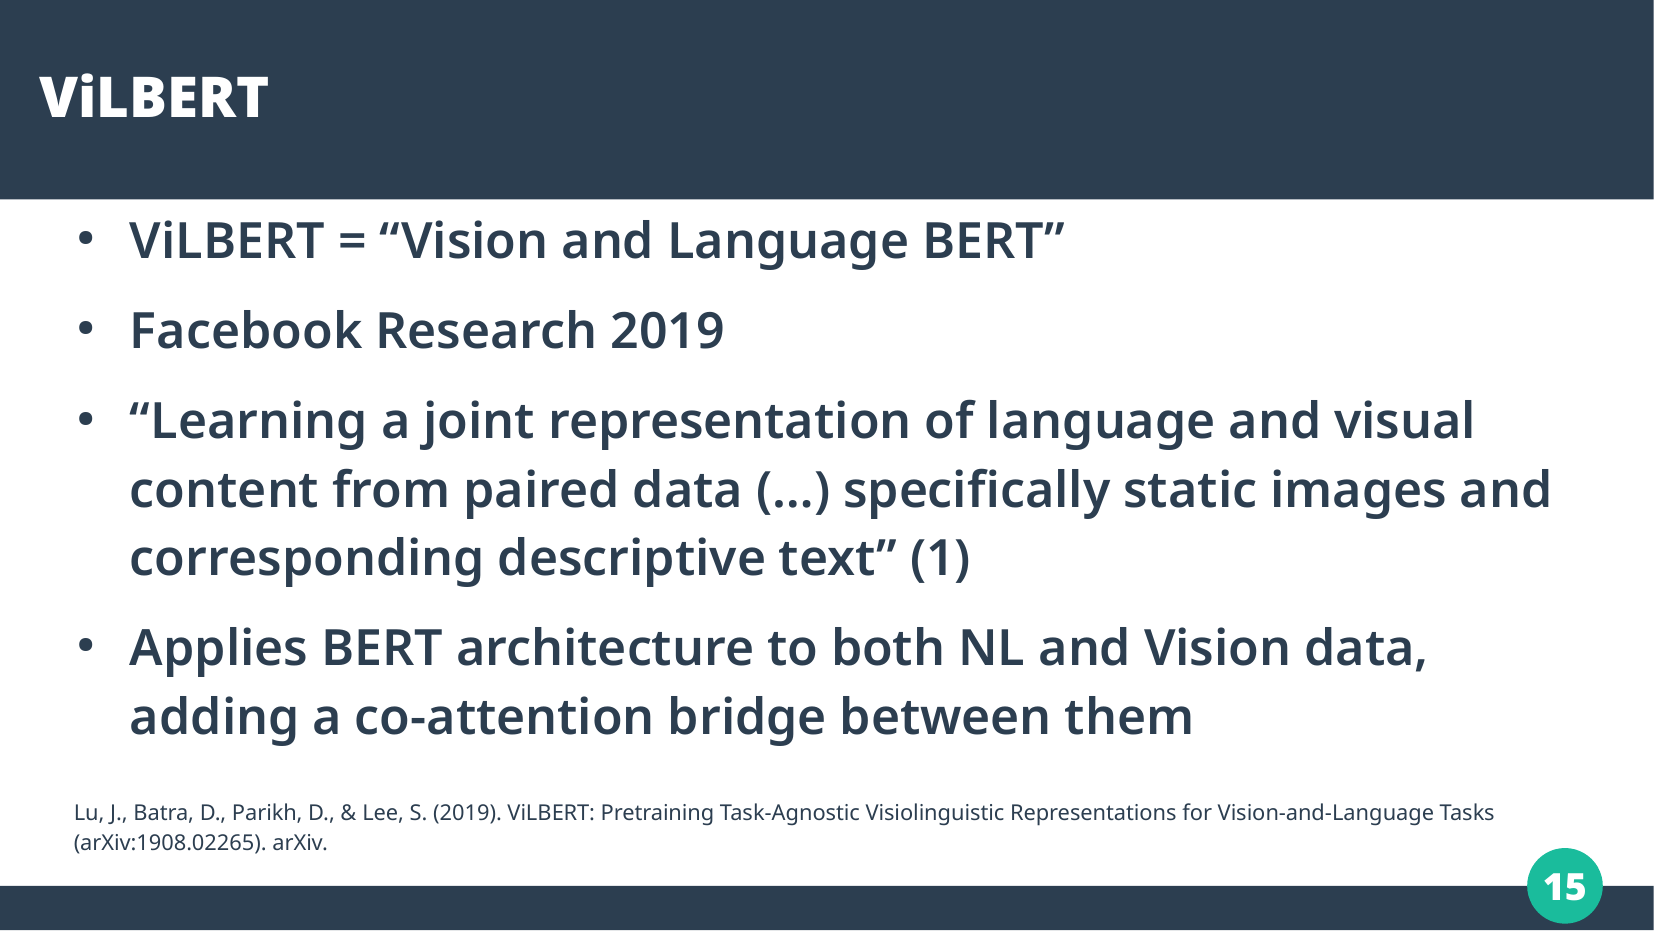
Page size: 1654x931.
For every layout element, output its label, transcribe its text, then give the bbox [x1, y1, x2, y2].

text_box Lu, J., Batra, D., Parikh, D., & Lee, S. (2019). ViLBERT: Pretraining Task-Agnostic Visiolinguistic Representations for Vision-and-Language Tasks (arXiv:1908.02265). arXiv. [59, 787, 1613, 867]
list ViLBERT = “Vision and Language BERT” Facebook Research 2019 “Learning a joint representation of language and visual content from paired data (…) specifically static images and corresponding descriptive text” (1) Applies BERT architecture to both NL and Vision data, adding a co-attention bridge between them [59, 204, 1595, 787]
title ViLBERT [39, 37, 1576, 155]
